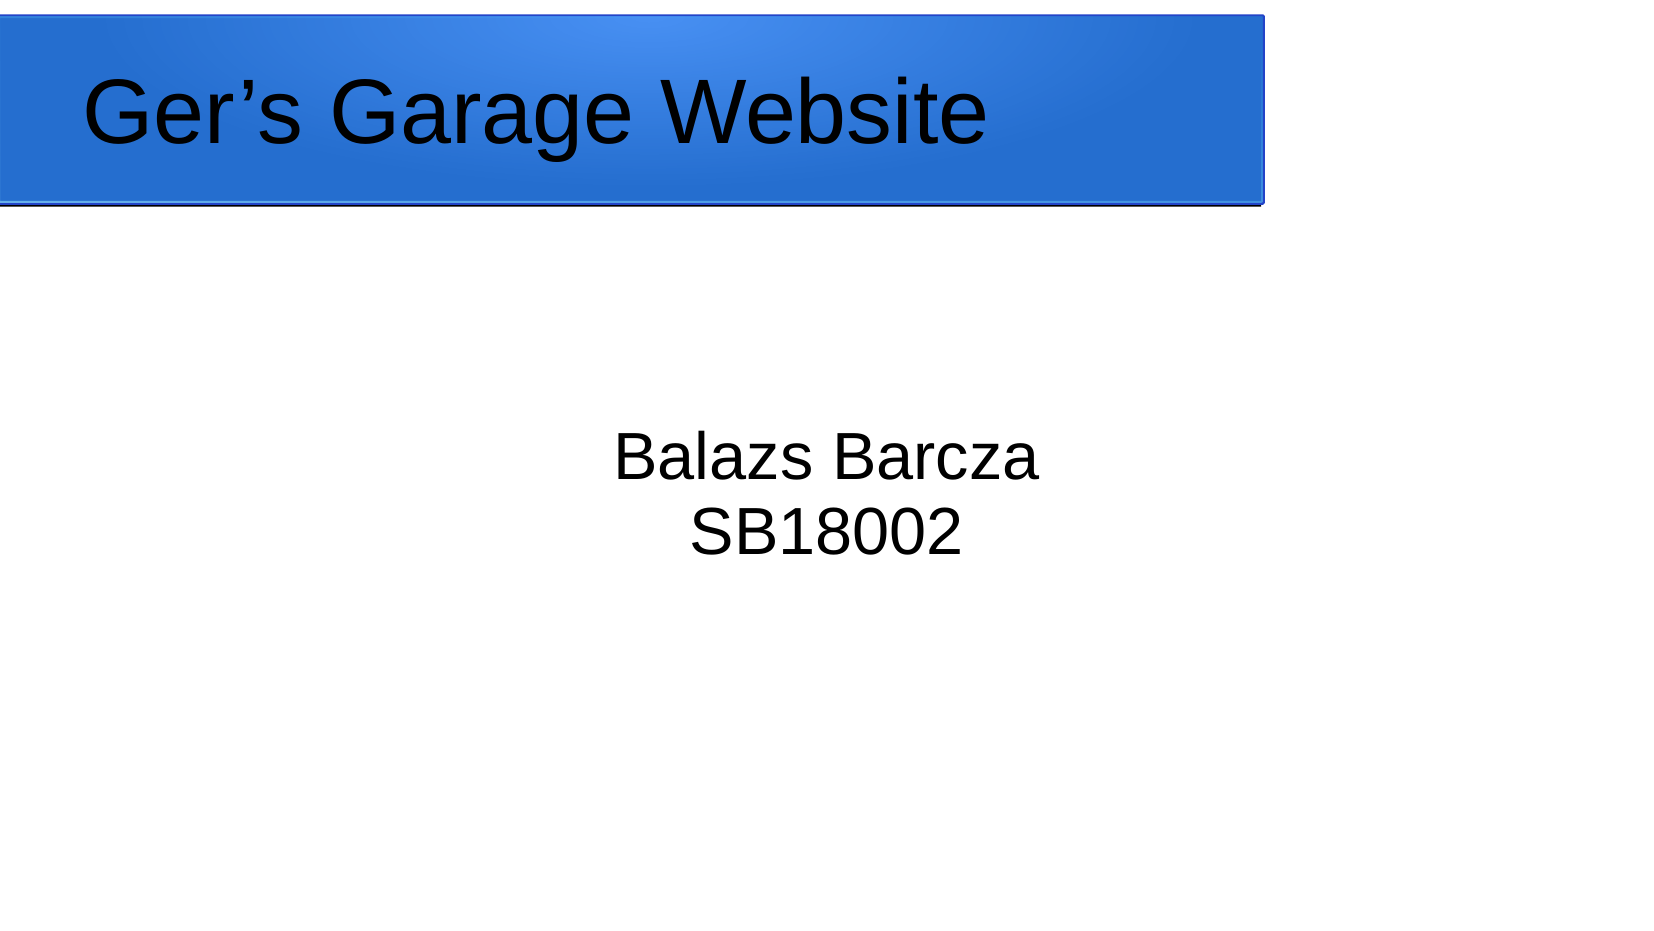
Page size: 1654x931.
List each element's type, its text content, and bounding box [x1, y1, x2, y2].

subtitle Balazs Barcza SB18002 [82, 224, 1571, 764]
title Ger’s Garage Website [82, 35, 1235, 189]
